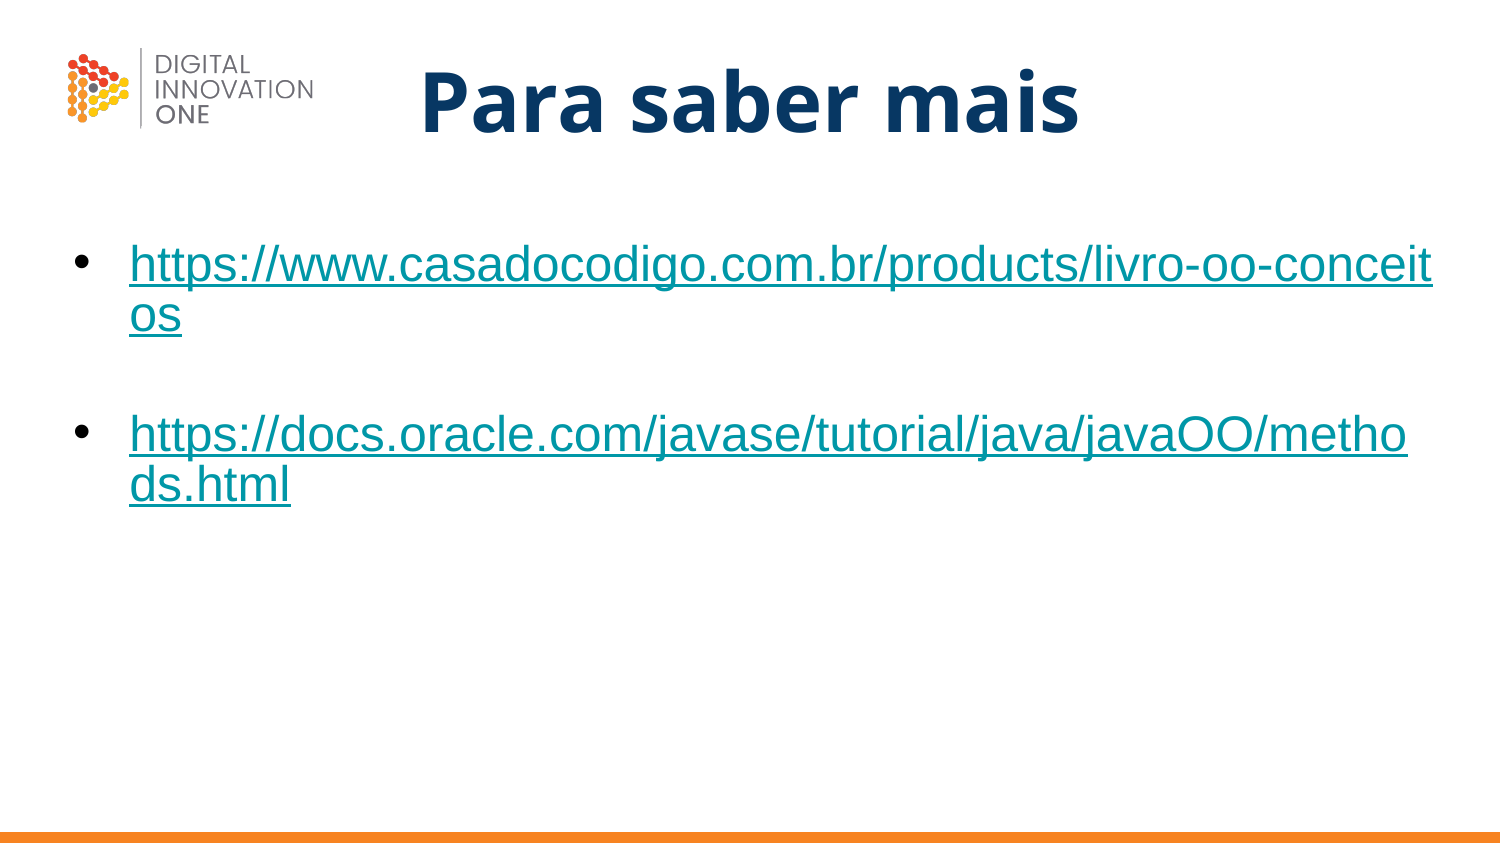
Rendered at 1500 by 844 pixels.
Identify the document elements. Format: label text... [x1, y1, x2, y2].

text_box https://www.casadocodigo.com.br/products/livro-oo-conceitos https://docs.oracle.com/javase/tutorial/java/javaOO/methods.html [58, 216, 1449, 717]
subtitle Para saber mais [51, 50, 1449, 148]
text_box [0, 832, 1500, 843]
picture [51, 39, 330, 137]
